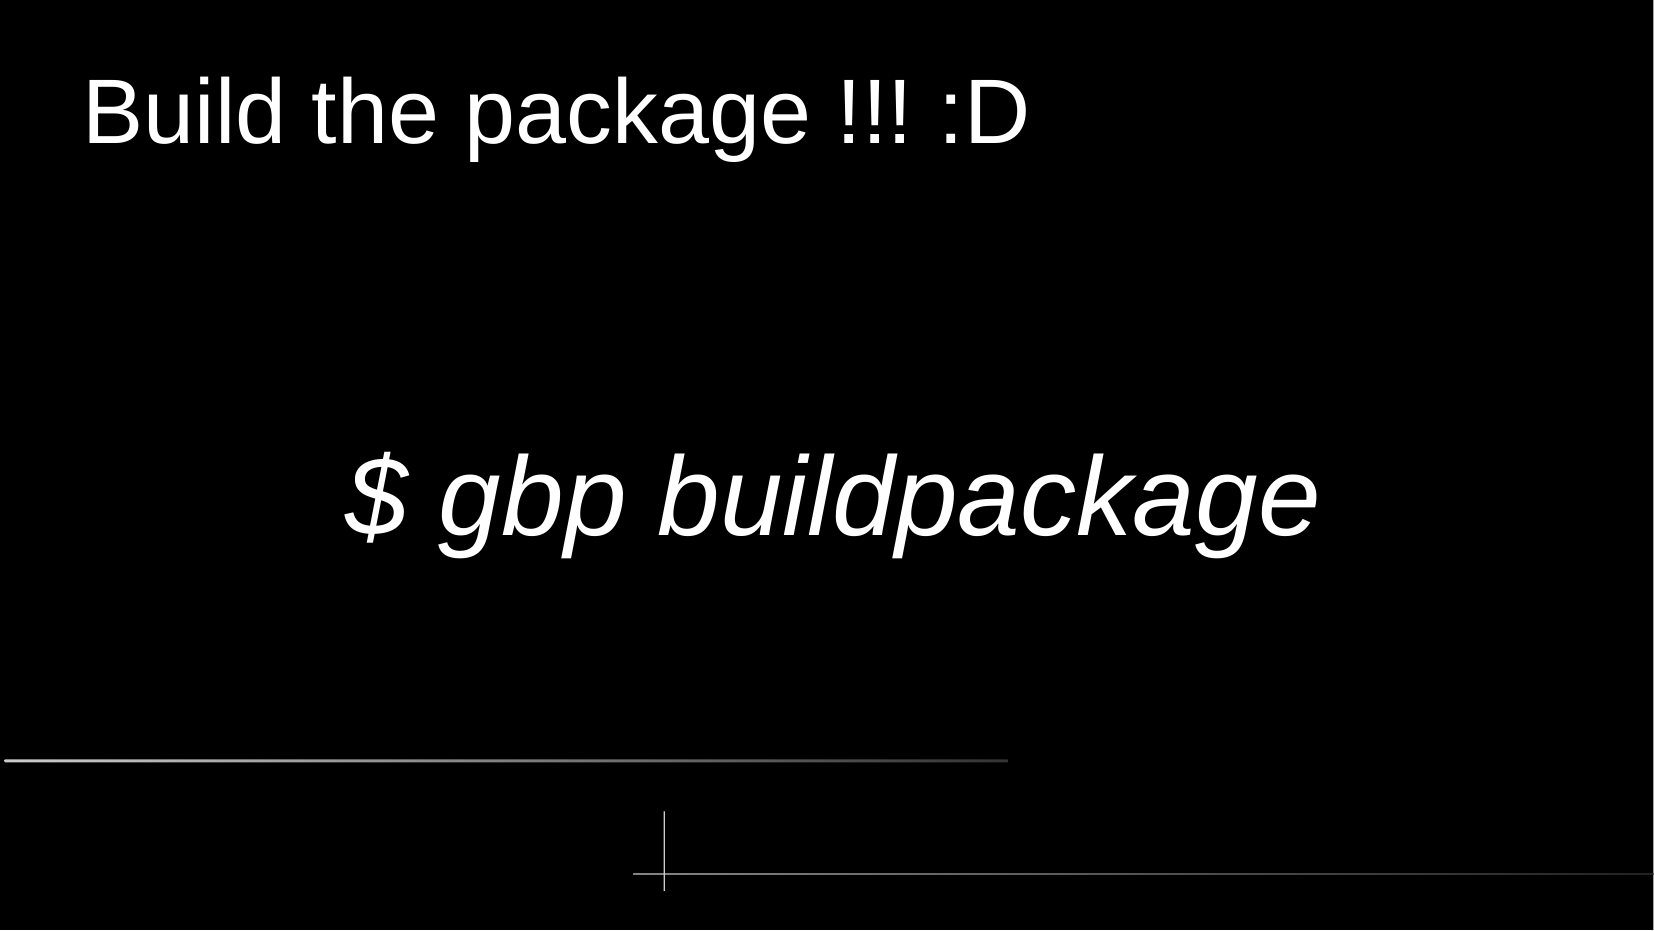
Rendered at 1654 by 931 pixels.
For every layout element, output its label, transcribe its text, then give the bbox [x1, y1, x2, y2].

list $ gbp buildpackage [88, 188, 1577, 729]
title Build the package !!! :D [82, 35, 1235, 189]
